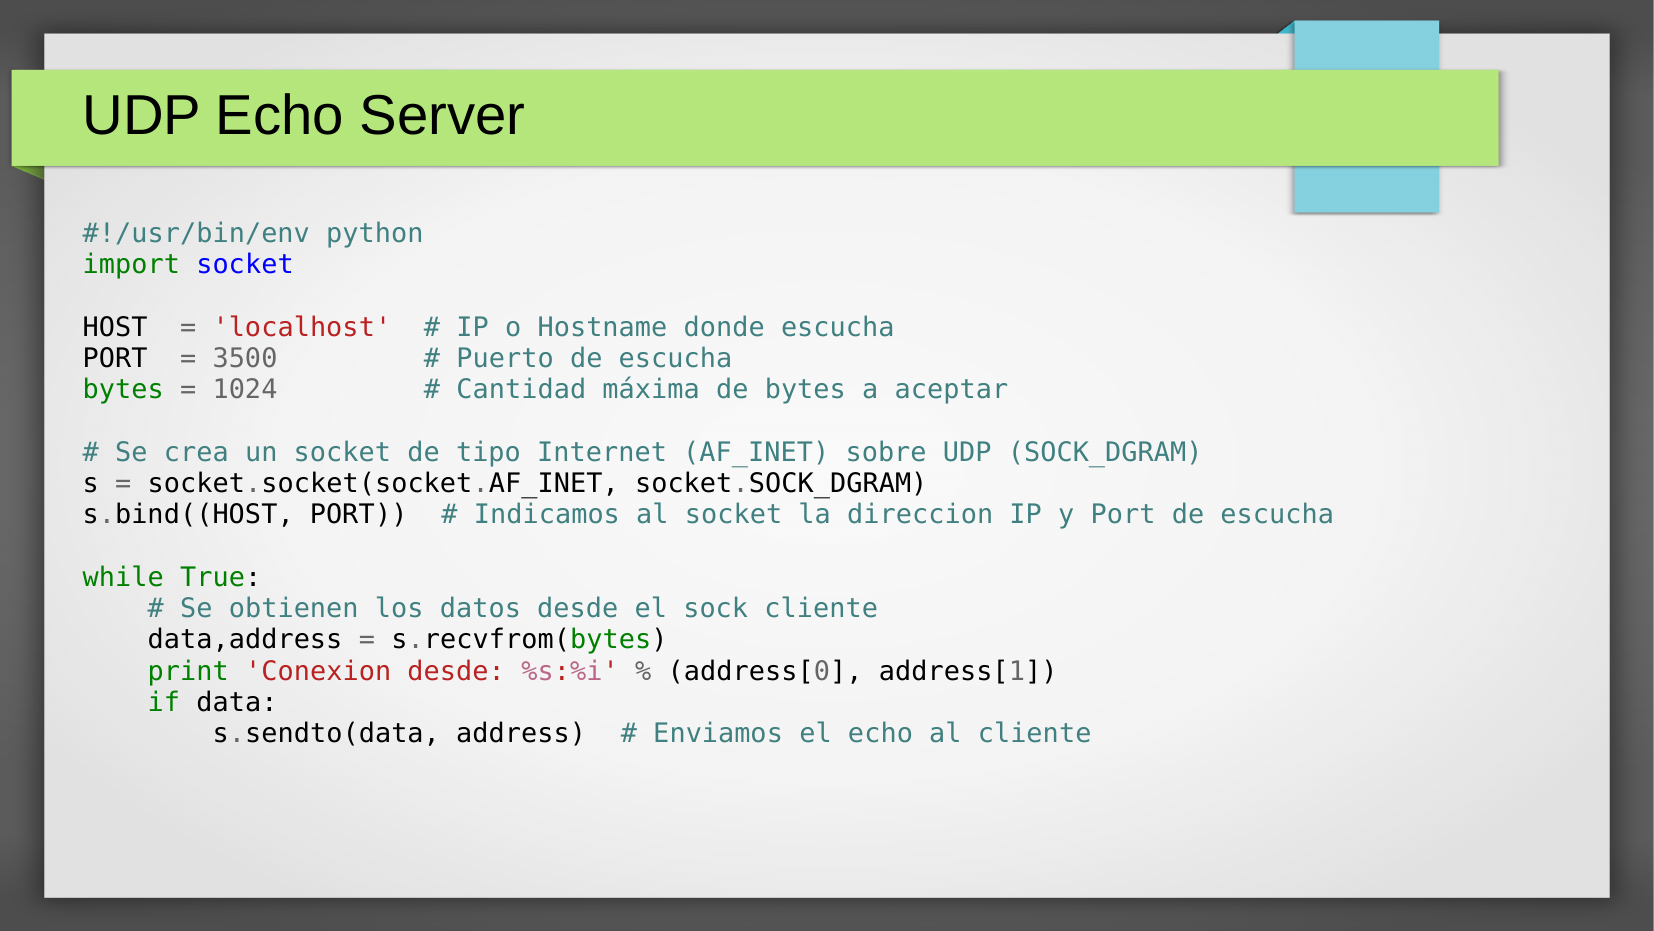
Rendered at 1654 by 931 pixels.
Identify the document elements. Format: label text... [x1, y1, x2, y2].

title UDP Echo Server [82, 70, 1264, 160]
list #!/usr/bin/env python import socket HOST = 'localhost' # IP o Hostname donde escucha PORT = 3500 # Puerto de escucha bytes = 1024 # Cantidad máxima de bytes a aceptar # Se crea un socket de tipo Internet (AF_INET) sobre UDP (SOCK_DGRAM) s = socket.socket(socket.AF_INET, socket.SOCK_DGRAM) s.bind((HOST, PORT)) # Indicamos al socket la direccion IP y Port de escucha while True: # Se obtienen los datos desde el sock cliente data,address = s.recvfrom(bytes) print 'Conexion desde: %s:%i' % (address[0], address[1]) if data: s.sendto(data, address) # Enviamos el echo al cliente [82, 217, 1571, 758]
picture [0, 0, 1654, 931]
